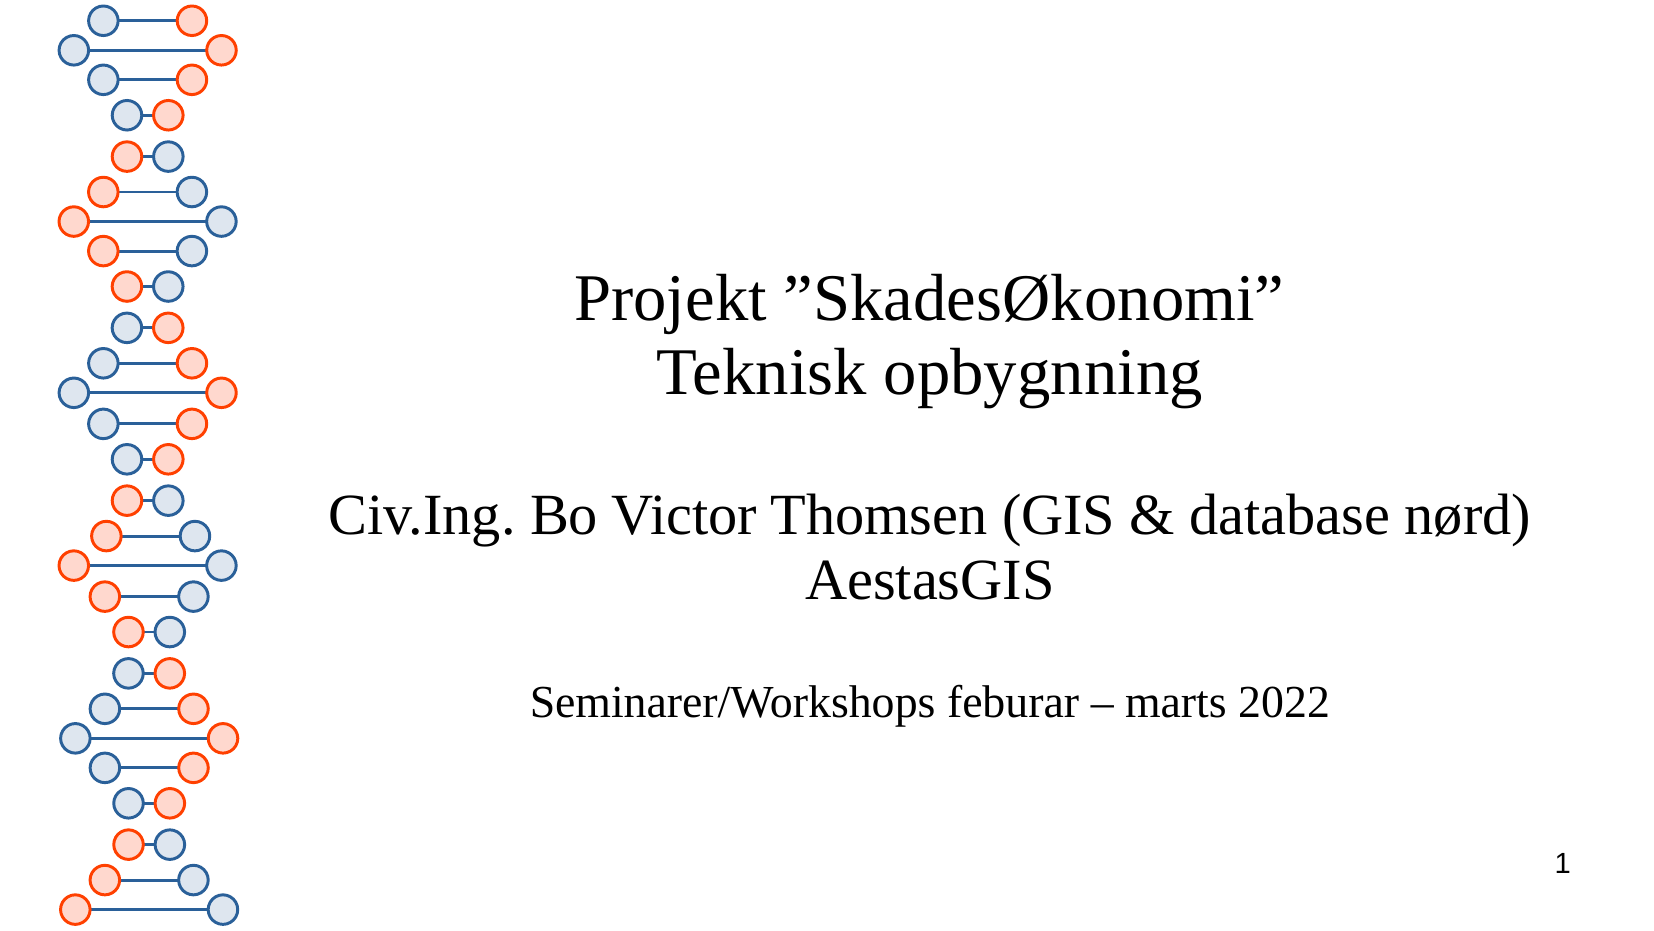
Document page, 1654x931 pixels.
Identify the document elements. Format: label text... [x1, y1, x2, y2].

subtitle Projekt ”SkadesØkonomi” Teknisk opbygnning Civ.Ing. Bo Victor Thomsen (GIS & database nørd) AestasGIS Seminarer/Workshops feburar – marts 2022 [265, 224, 1595, 764]
